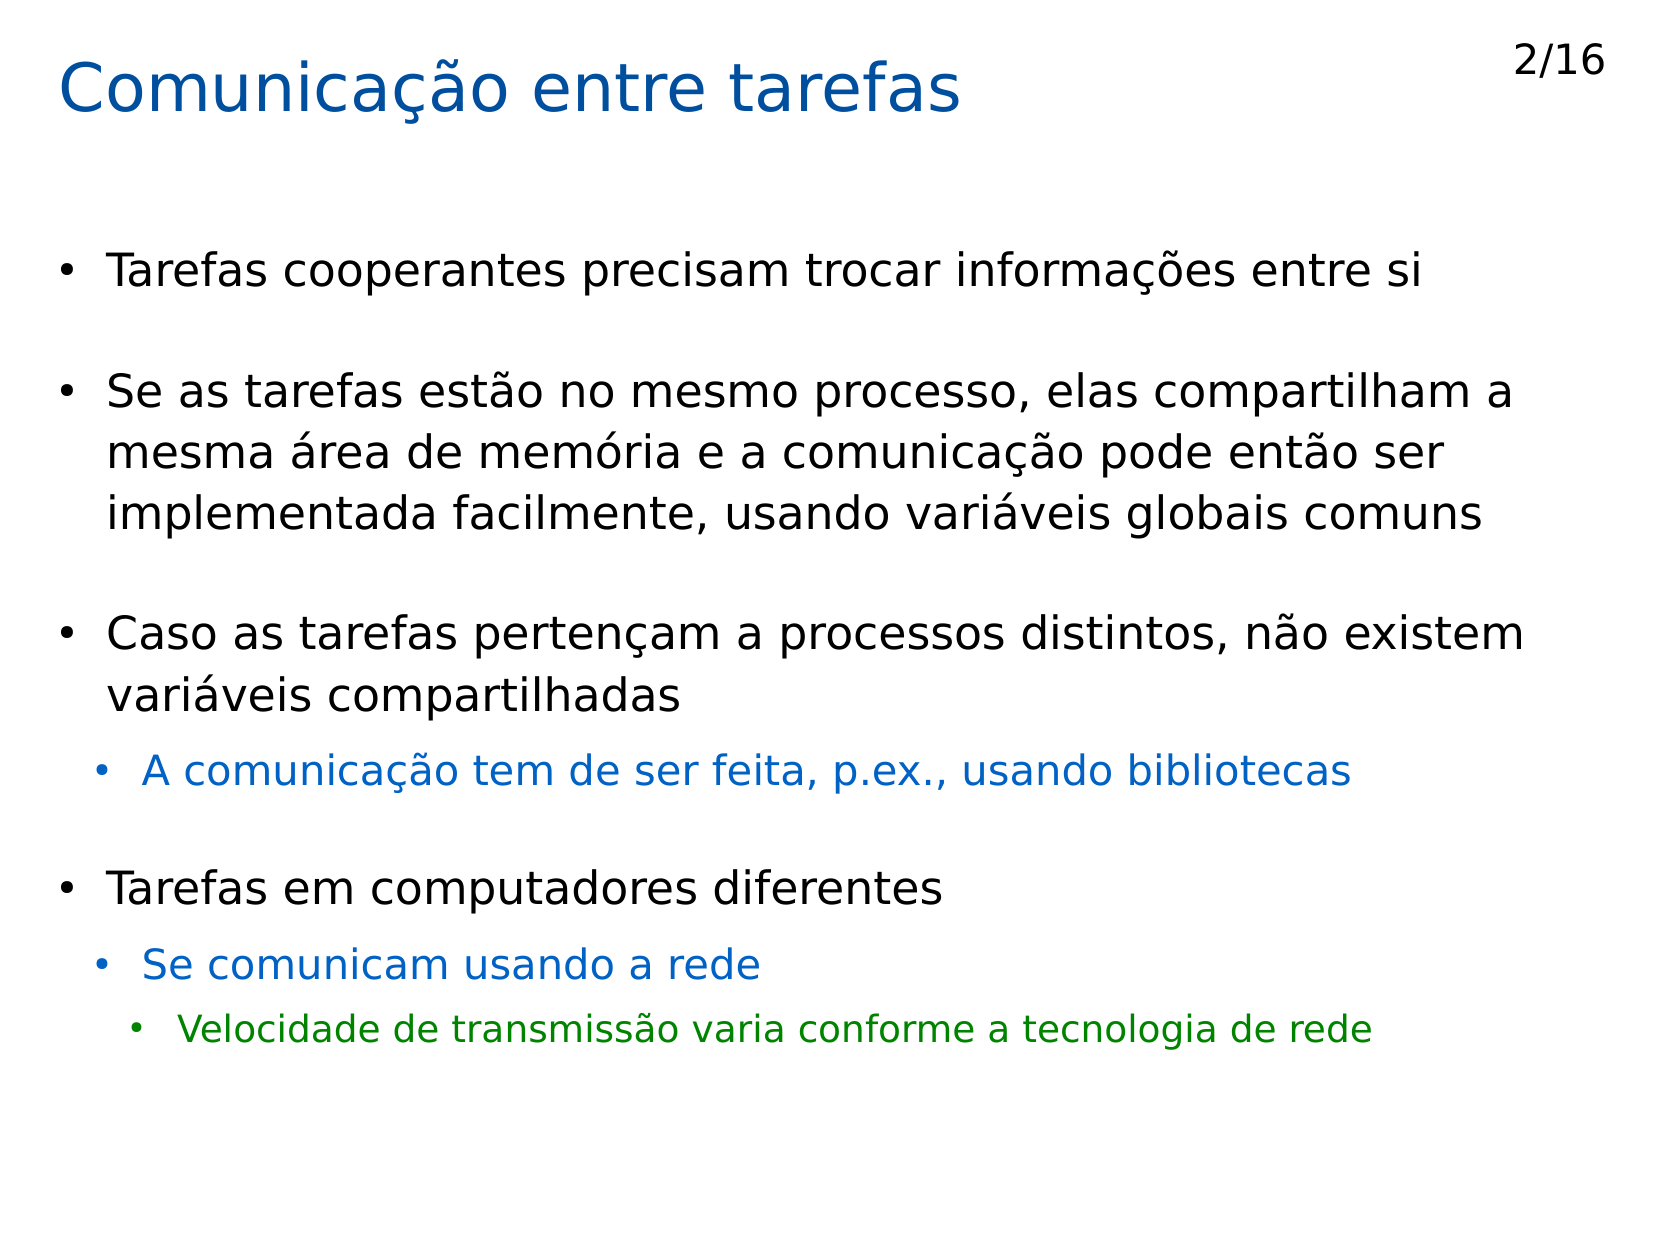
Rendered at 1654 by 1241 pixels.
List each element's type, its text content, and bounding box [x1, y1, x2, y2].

list Tarefas cooperantes precisam trocar informações entre si Se as tarefas estão no mesmo processo, elas compartilham a mesma área de memória e a comunicação pode então ser implementada facilmente, usando variáveis globais comuns Caso as tarefas pertençam a processos distintos, não existem variáveis compartilhadas A comunicação tem de ser feita, p.ex., usando bibliotecas Tarefas em computadores diferentes Se comunicam usando a rede Velocidade de transmissão varia conforme a tecnologia de rede [59, 236, 1595, 1211]
title Comunicação entre tarefas [59, 29, 1625, 148]
